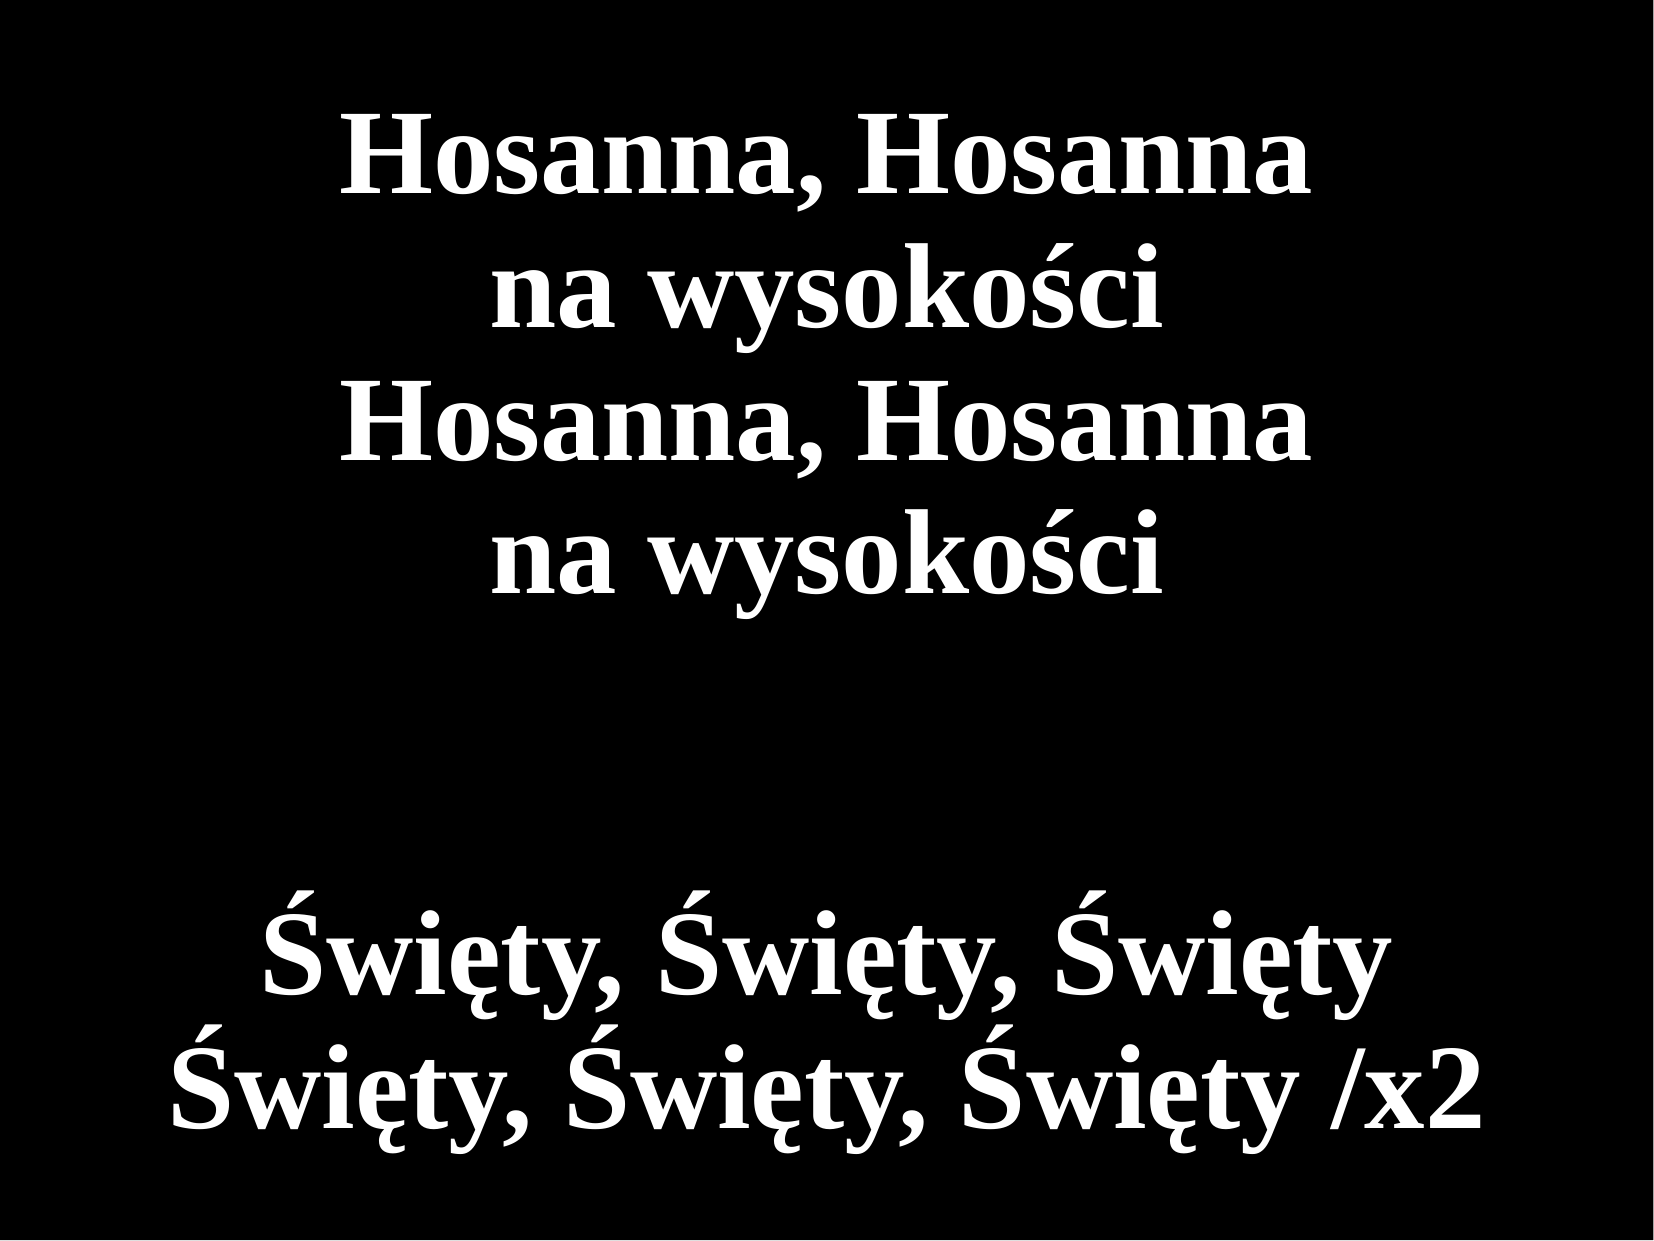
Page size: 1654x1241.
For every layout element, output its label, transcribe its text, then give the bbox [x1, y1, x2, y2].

title Hosanna, Hosanna na wysokości Hosanna, Hosanna na wysokości Święty, Święty, Święty Święty, Święty, Święty /x2 [0, 0, 1654, 1241]
